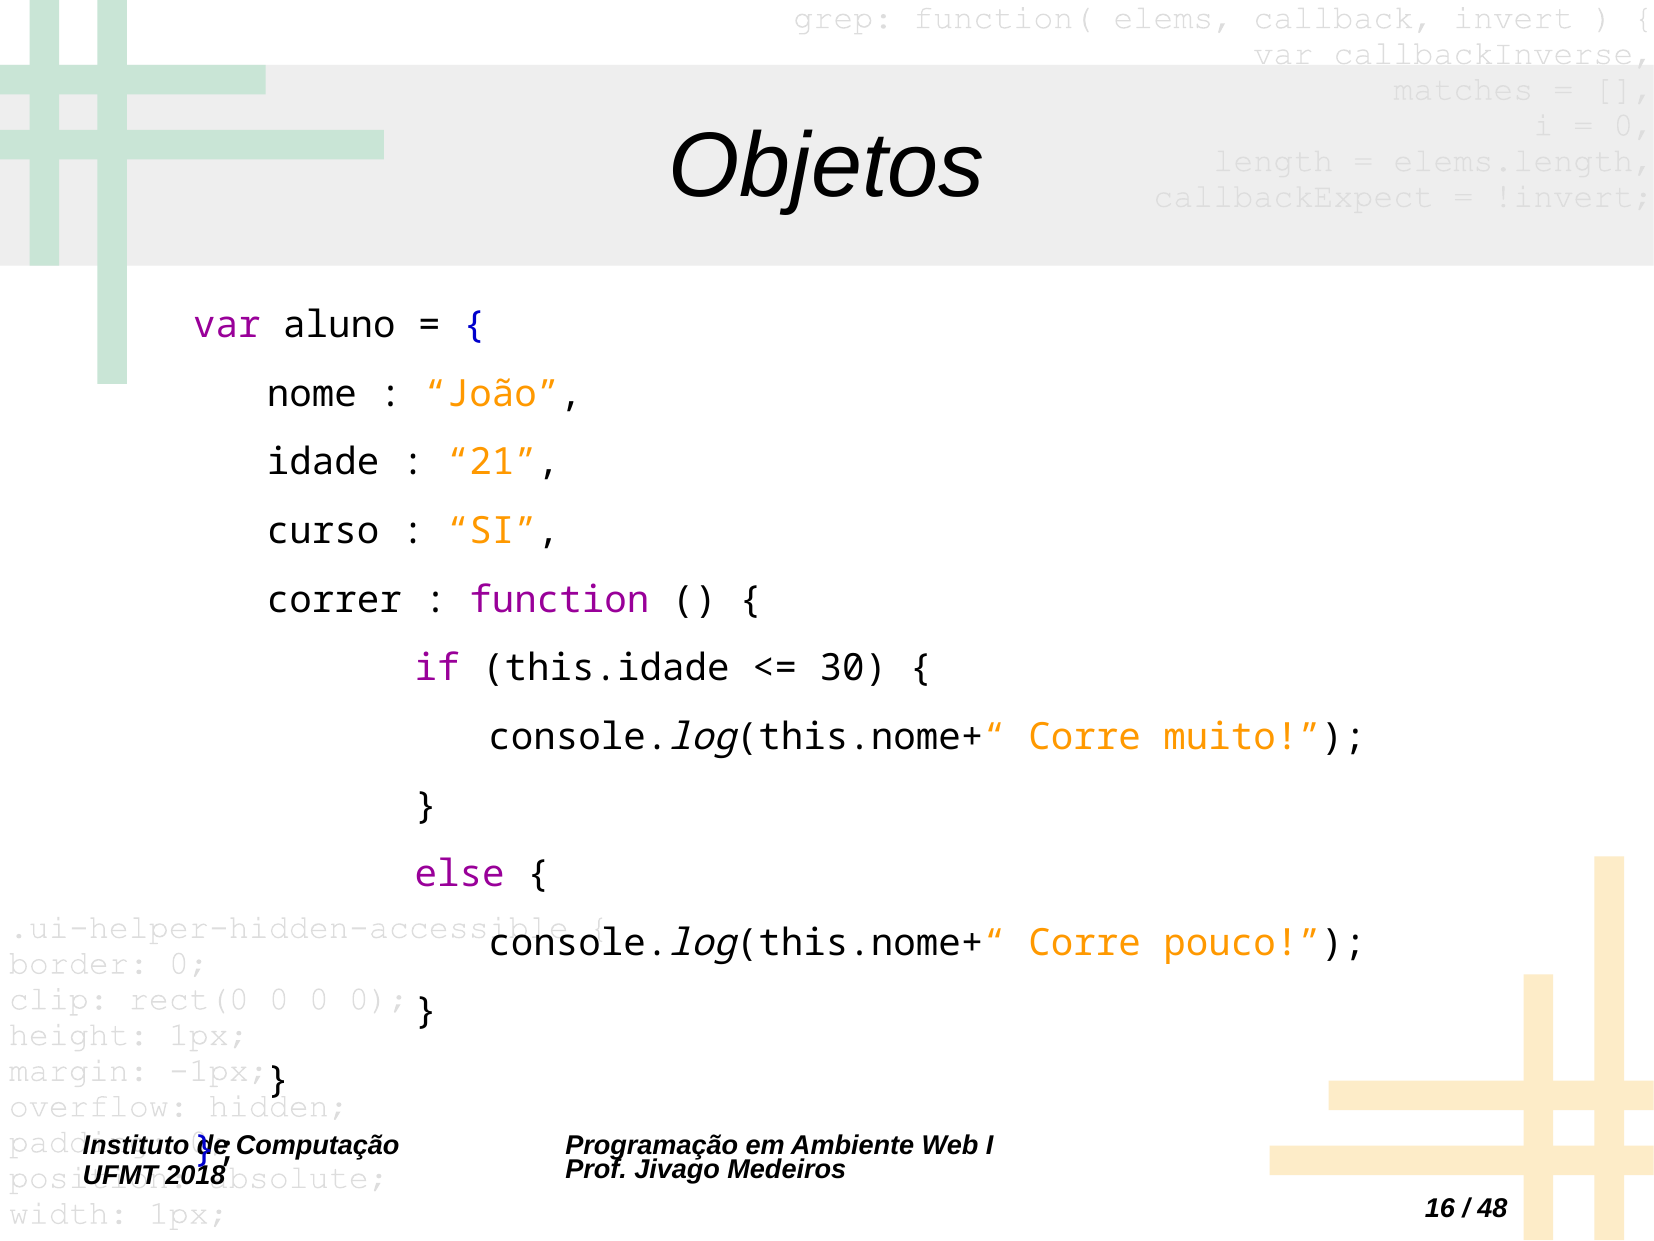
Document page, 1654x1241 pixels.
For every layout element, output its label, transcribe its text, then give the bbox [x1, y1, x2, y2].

title Objetos [82, 61, 1571, 269]
text_box var aluno = { nome : “João”, idade : “21”, curso : “SI”, correr : function () { if (this.idade <= 30) { console.log(this.nome+“ Corre muito!”); } else { console.log(this.nome+“ Corre pouco!”); } } }; [193, 297, 1571, 1241]
